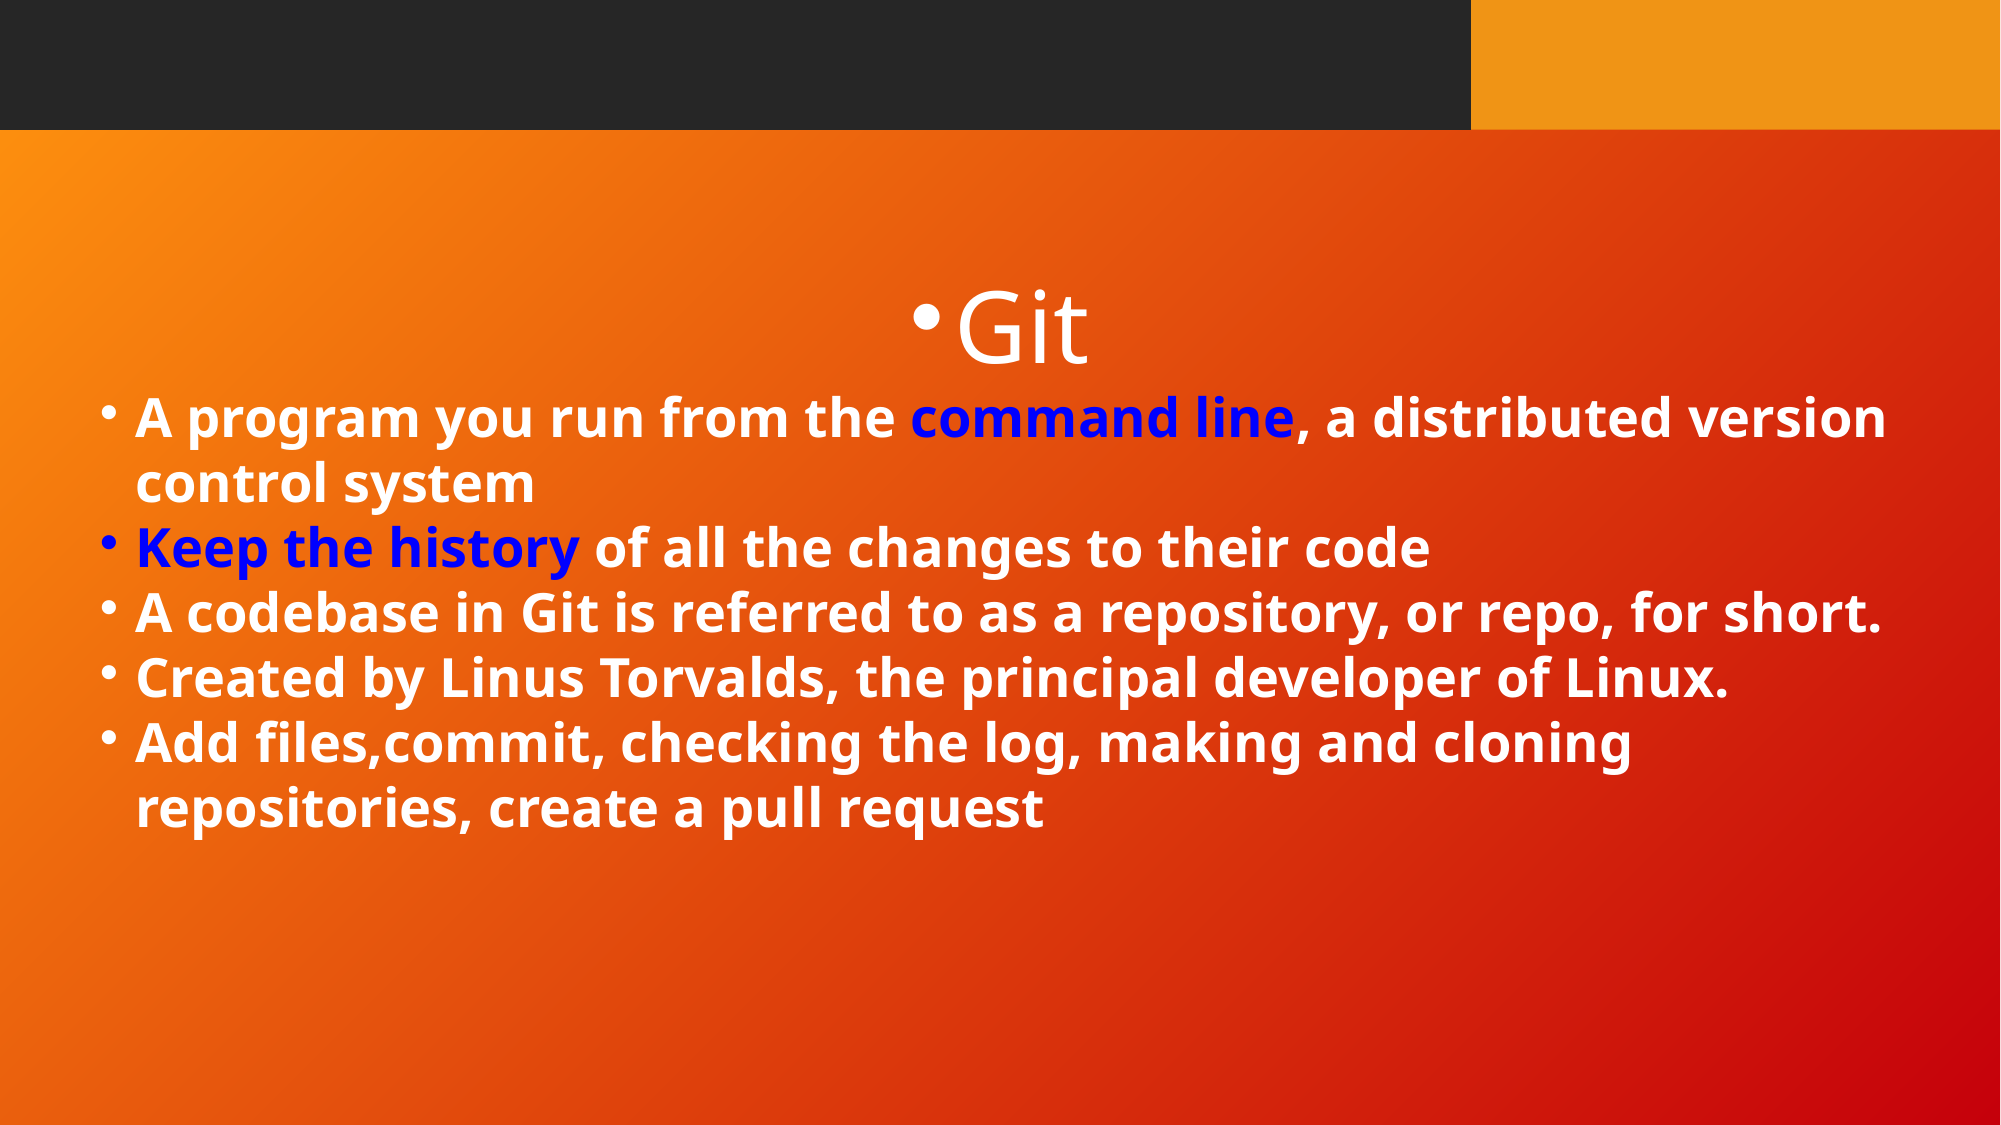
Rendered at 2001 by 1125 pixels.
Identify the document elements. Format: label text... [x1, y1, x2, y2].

text_box Git A program you run from the command line, a distributed version control system Keep the history of all the changes to their code A codebase in Git is referred to as a repository, or repo, for short. Created by Linus Torvalds, the principal developer of Linux. Add files,commit, checking the log, making and cloning repositories, create a pull request [99, 263, 1900, 916]
